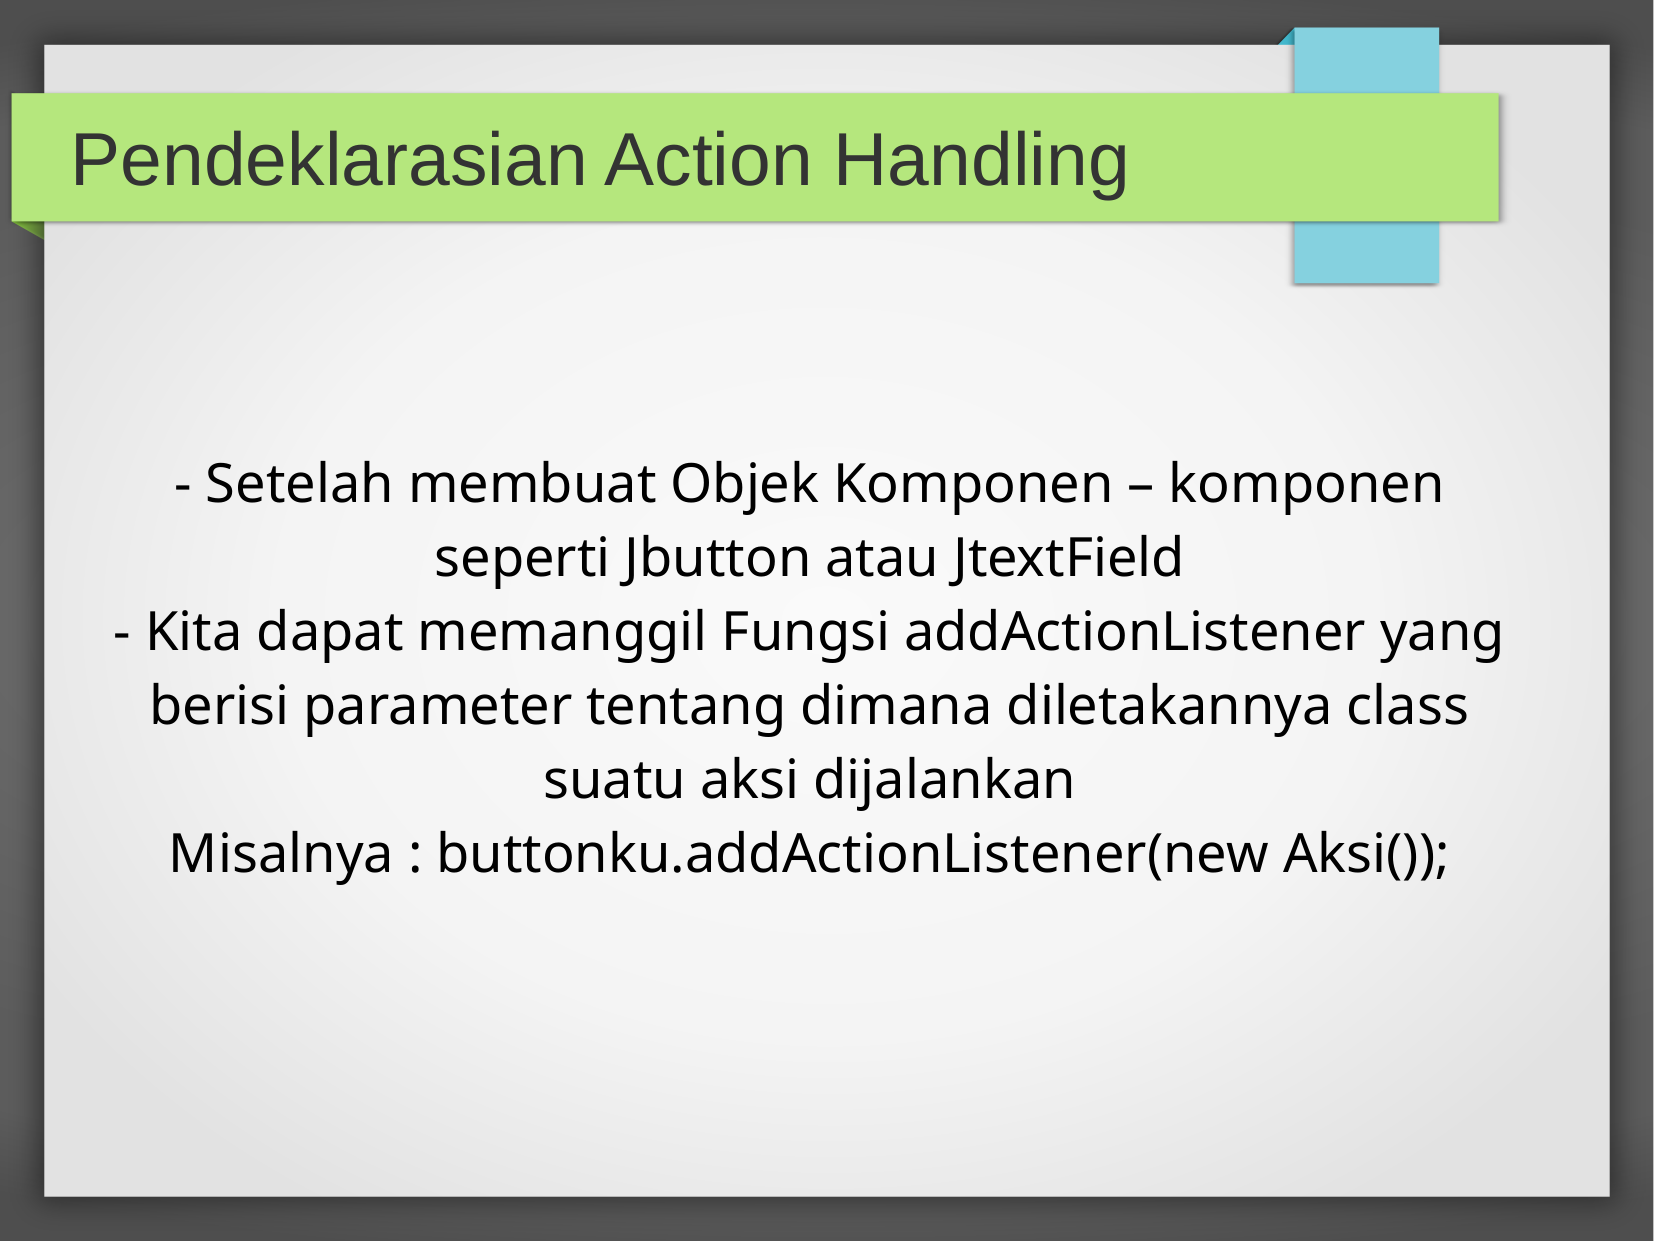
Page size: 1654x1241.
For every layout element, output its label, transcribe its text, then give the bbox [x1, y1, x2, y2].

subtitle - Setelah membuat Objek Komponen – komponen seperti Jbutton atau JtextField - Kita dapat memanggil Fungsi addActionListener yang berisi parameter tentang dimana diletakannya class suatu aksi dijalankan Misalnya : buttonku.addActionListener(new Aksi()); [82, 343, 1538, 1063]
picture [0, 0, 1654, 1241]
title Pendeklarasian Action Handling [70, 106, 1229, 213]
